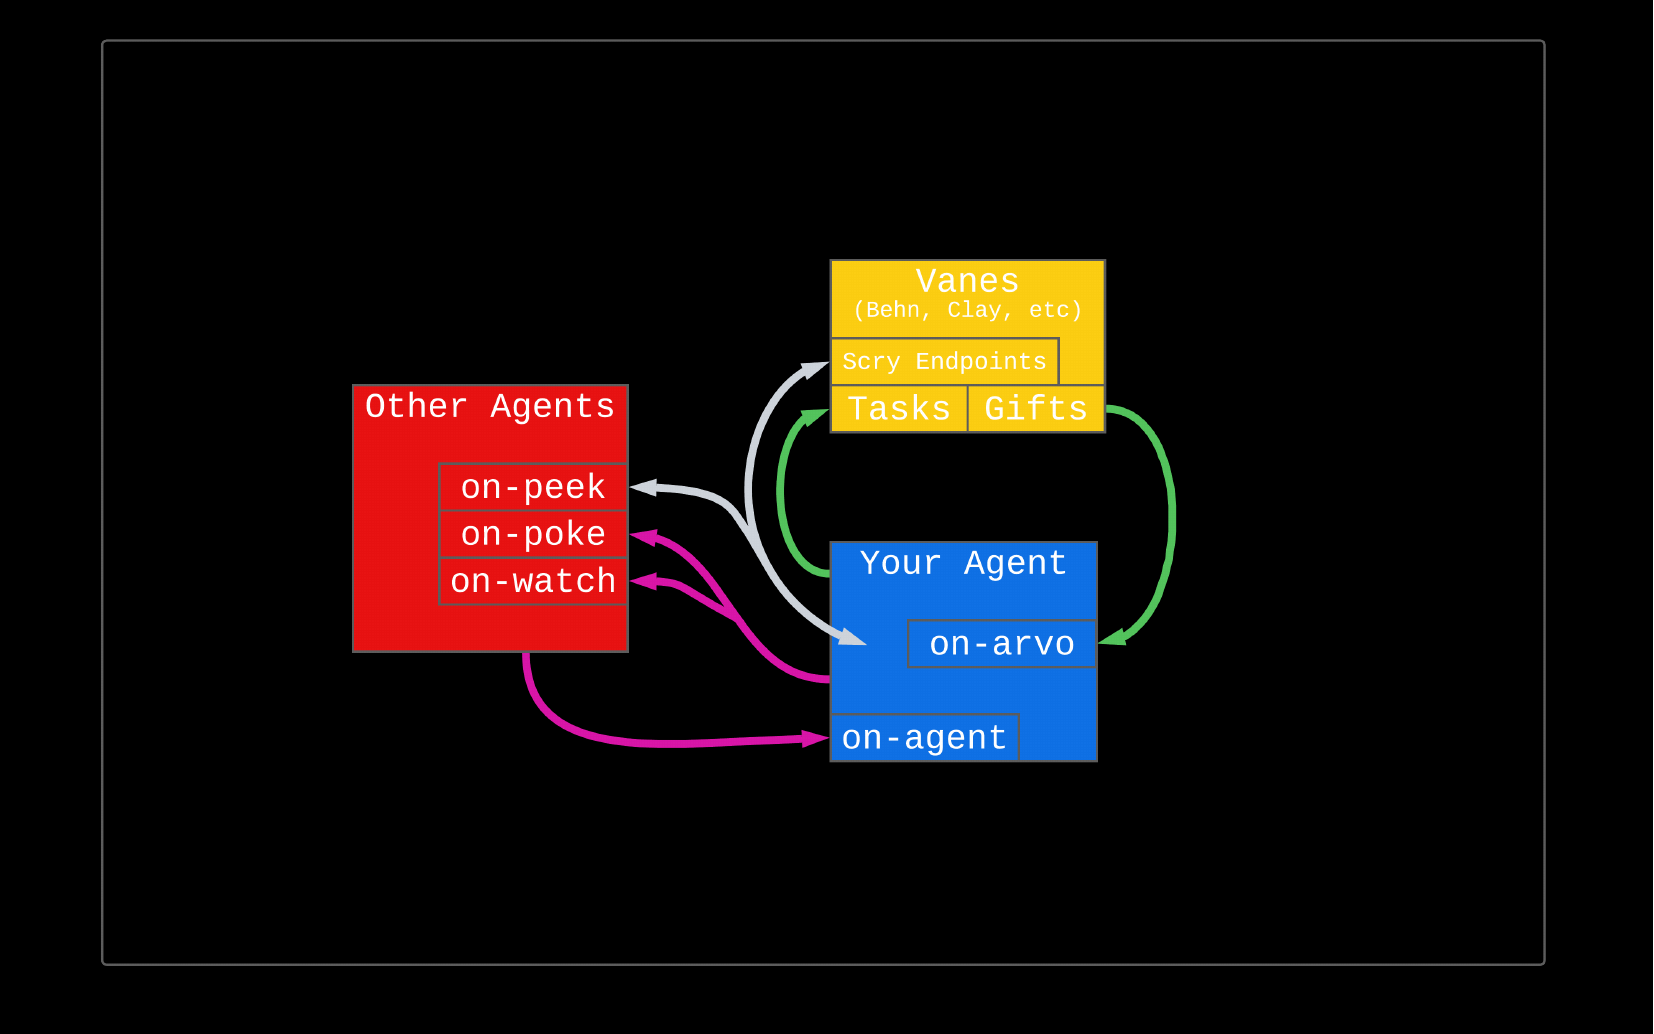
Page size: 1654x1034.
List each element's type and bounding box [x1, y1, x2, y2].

picture [55, 0, 1576, 996]
